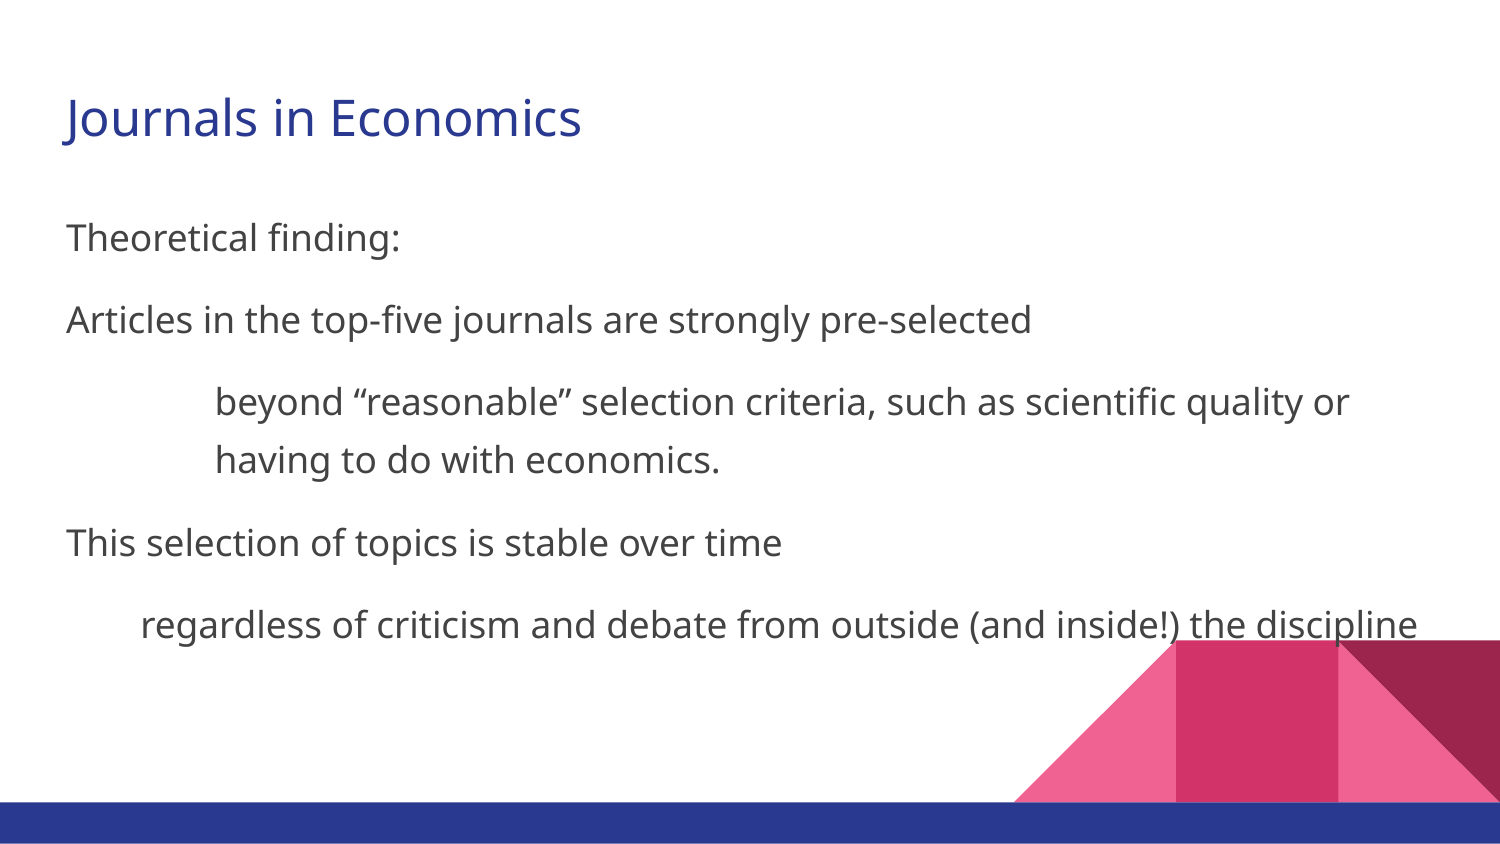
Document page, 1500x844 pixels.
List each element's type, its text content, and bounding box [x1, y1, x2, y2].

list Theoretical finding: Articles in the top-five journals are strongly pre-selected beyond “reasonable” selection criteria, such as scientific quality or having to do with economics. This selection of topics is stable over time regardless of criticism and debate from outside (and inside!) the discipline [51, 189, 1449, 812]
title Journals in Economics [51, 67, 1449, 167]
